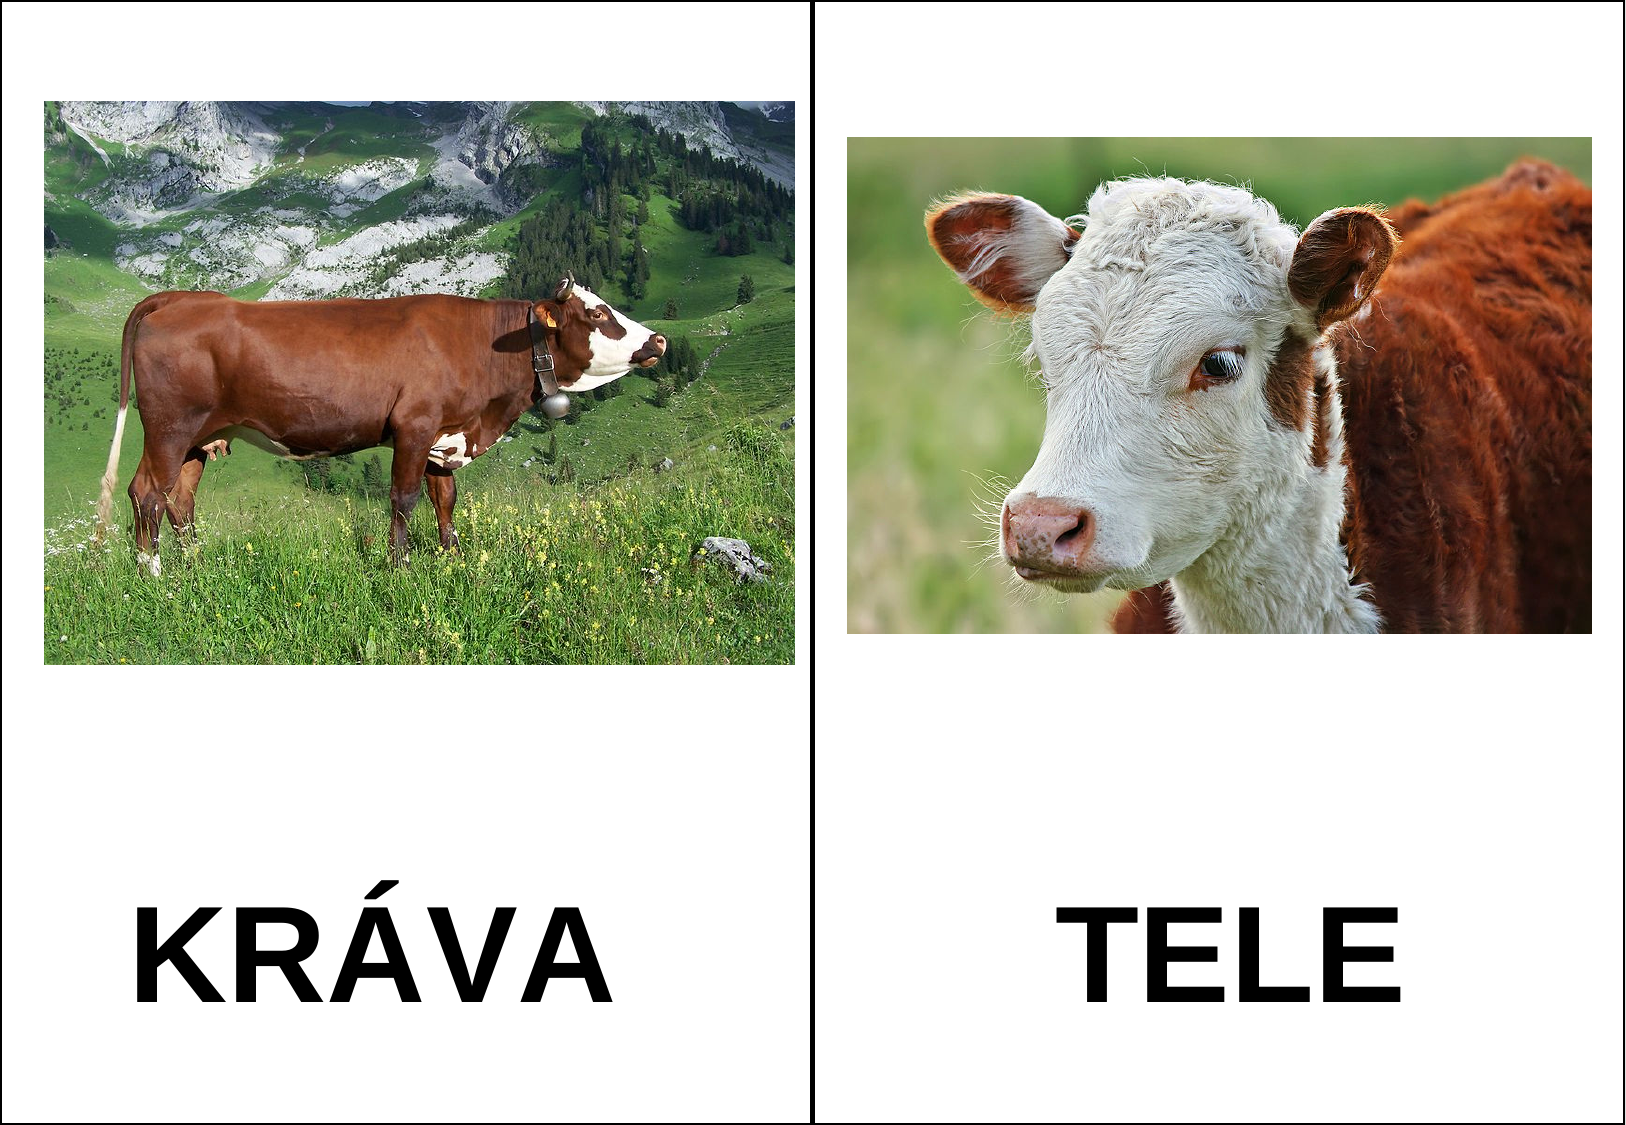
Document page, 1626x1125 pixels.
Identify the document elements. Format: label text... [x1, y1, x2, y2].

text_box TELE [1040, 857, 1422, 1039]
text_box KRÁVA [113, 857, 633, 1039]
picture [847, 137, 1592, 634]
picture [44, 101, 795, 665]
text_box [0, 0, 1625, 1125]
